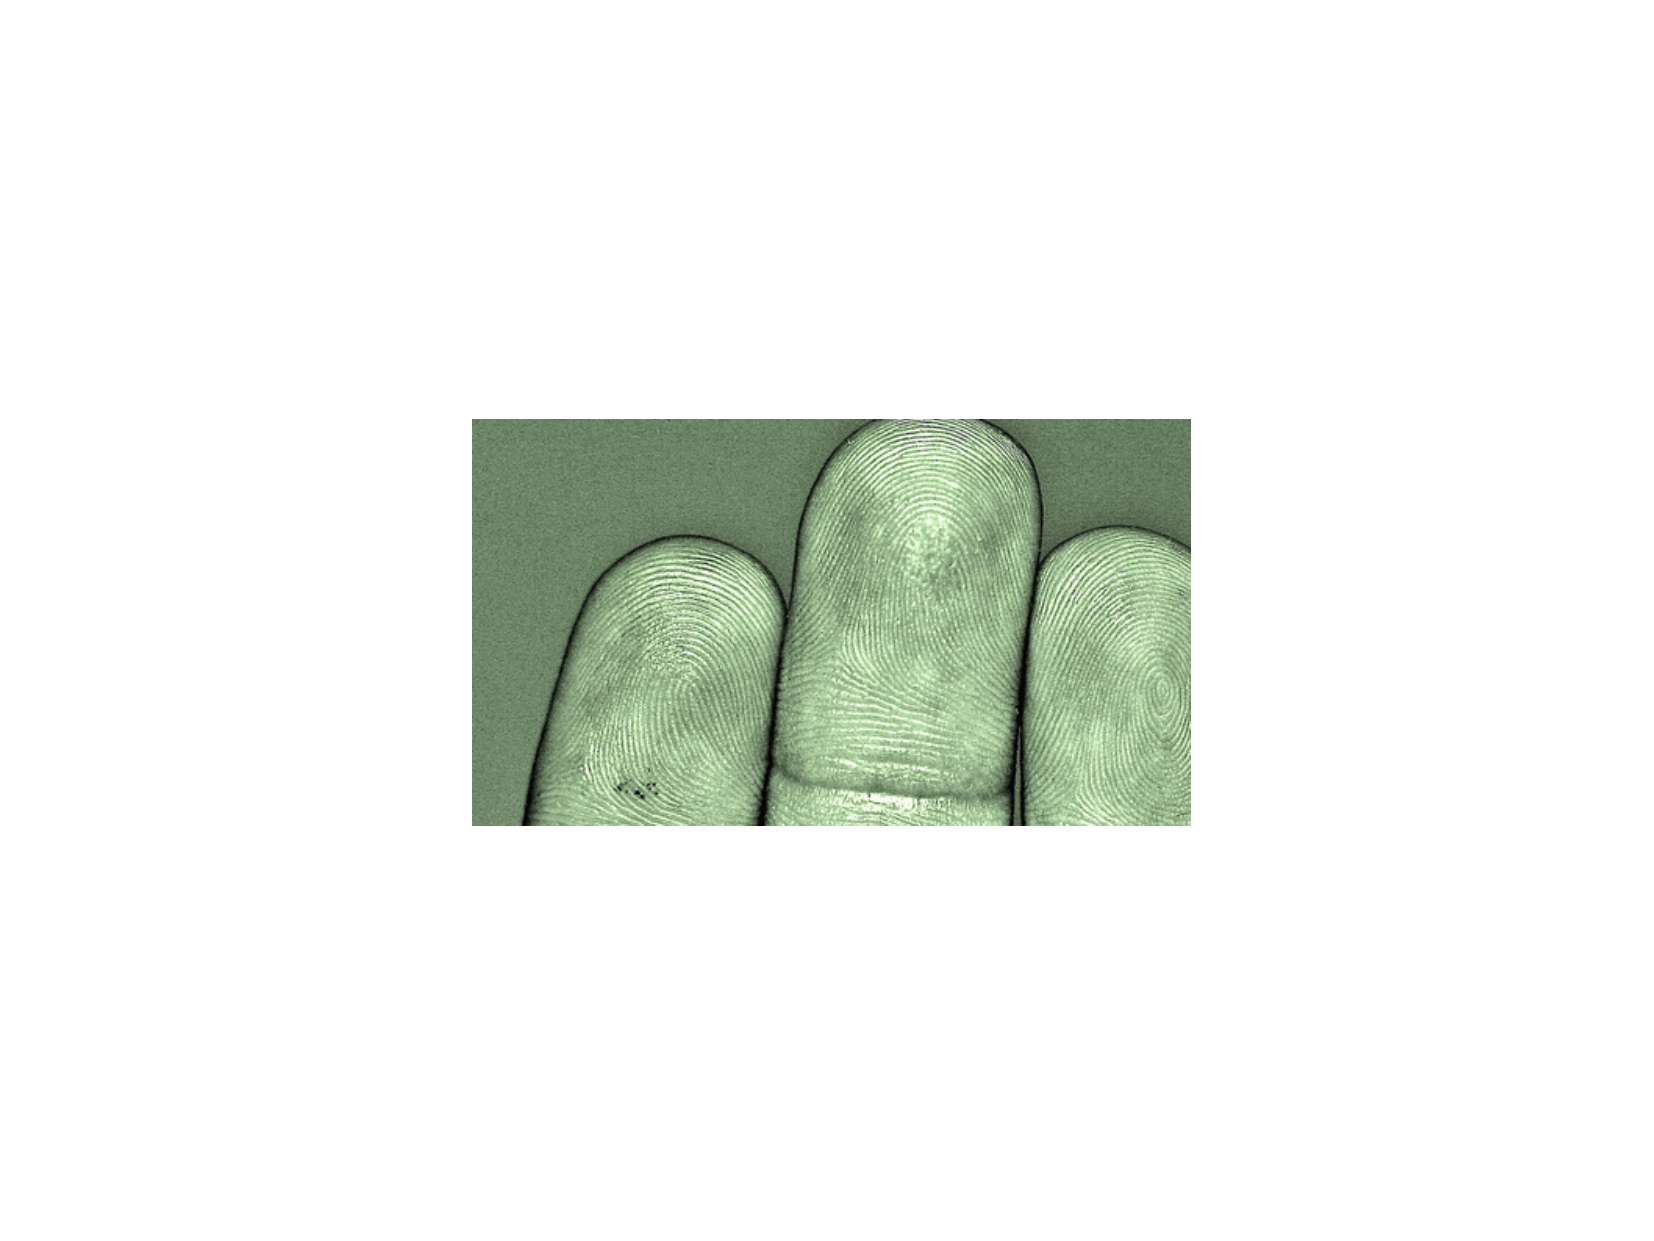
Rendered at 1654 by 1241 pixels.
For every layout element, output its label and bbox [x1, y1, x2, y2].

picture [472, 419, 1191, 826]
